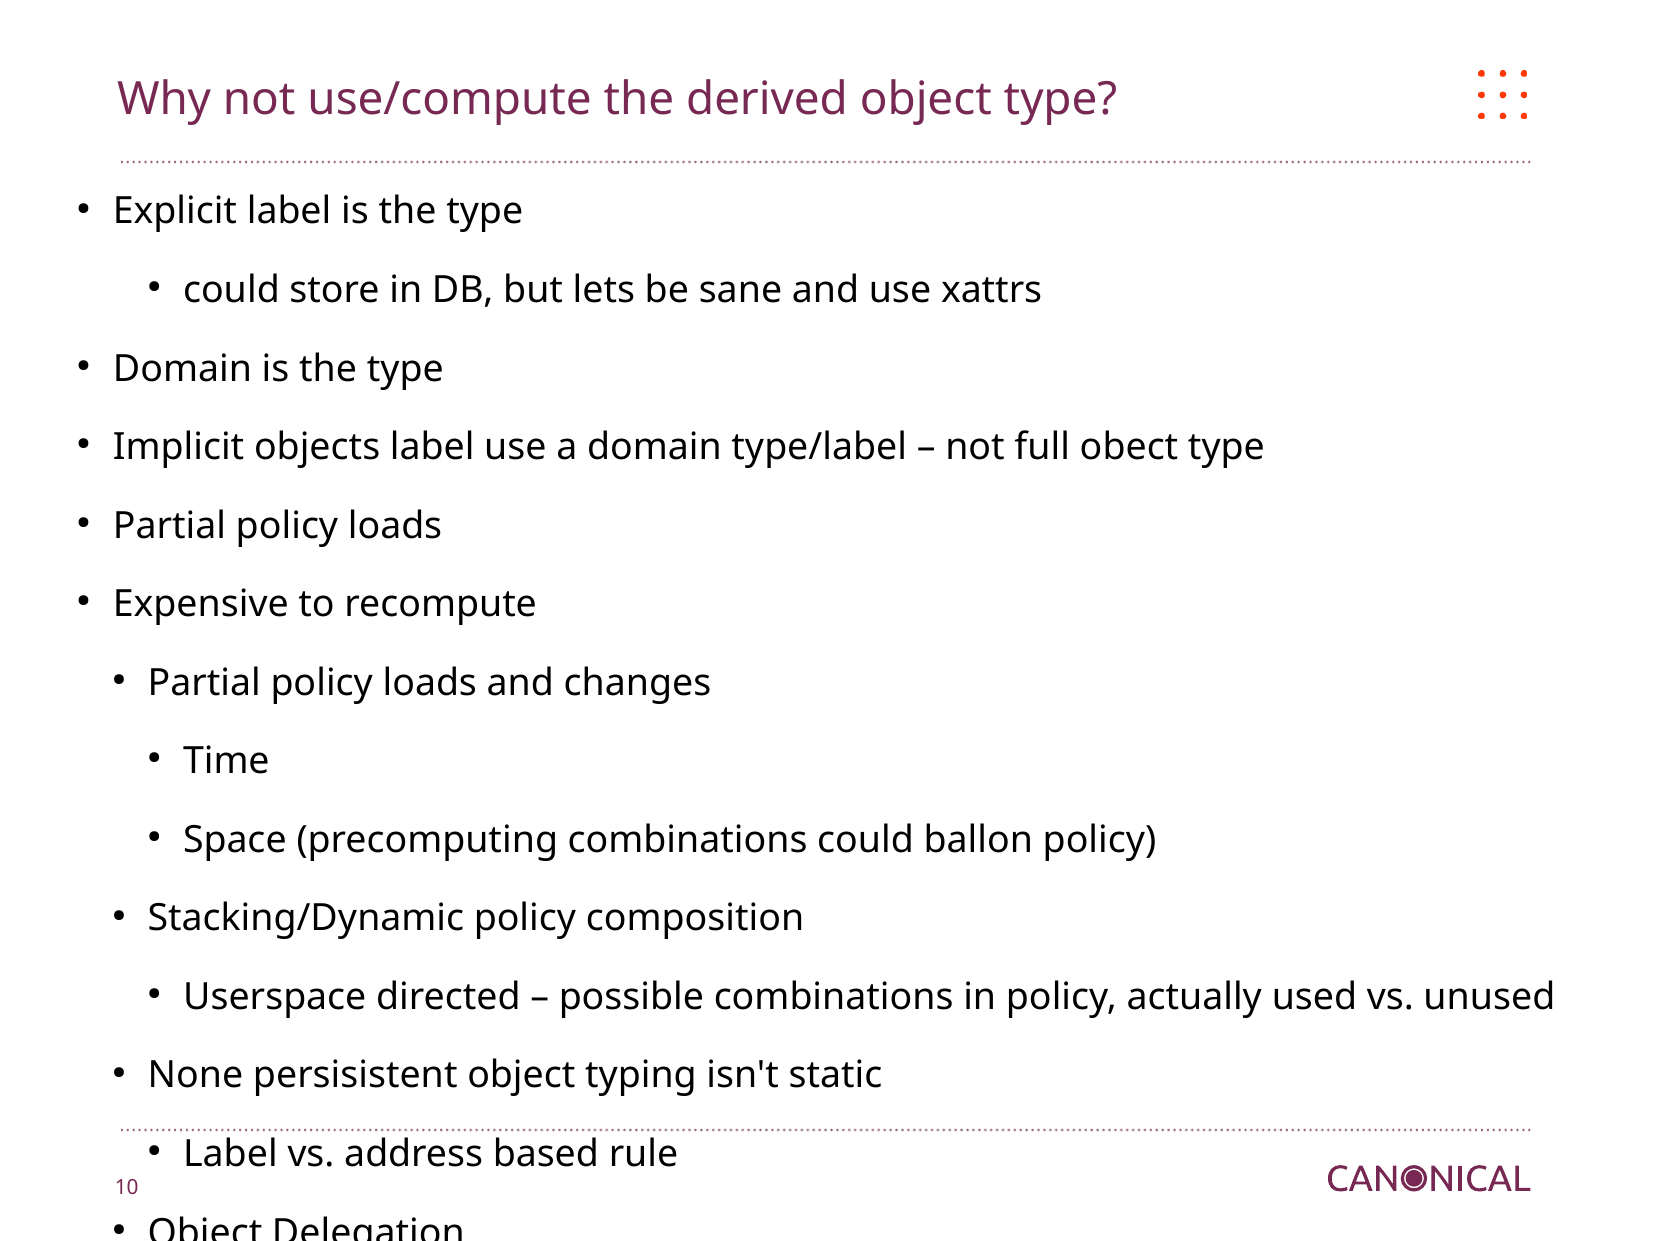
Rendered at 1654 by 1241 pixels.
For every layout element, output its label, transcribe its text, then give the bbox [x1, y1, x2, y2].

picture [111, 159, 1533, 166]
list Explicit label is the type could store in DB, but lets be sane and use xattrs Domain is the type Implicit objects label use a domain type/label – not full obect type Partial policy loads Expensive to recompute Partial policy loads and changes Time Space (precomputing combinations could ballon policy) Stacking/Dynamic policy composition Userspace directed – possible combinations in policy, actually used vs. unused None persisistent object typing isn't static Label vs. address based rule Object Delegation [76, 171, 1565, 1093]
picture [111, 1127, 1533, 1134]
title Why not use/compute the derived object type? [117, 71, 1447, 123]
picture [1478, 70, 1527, 119]
